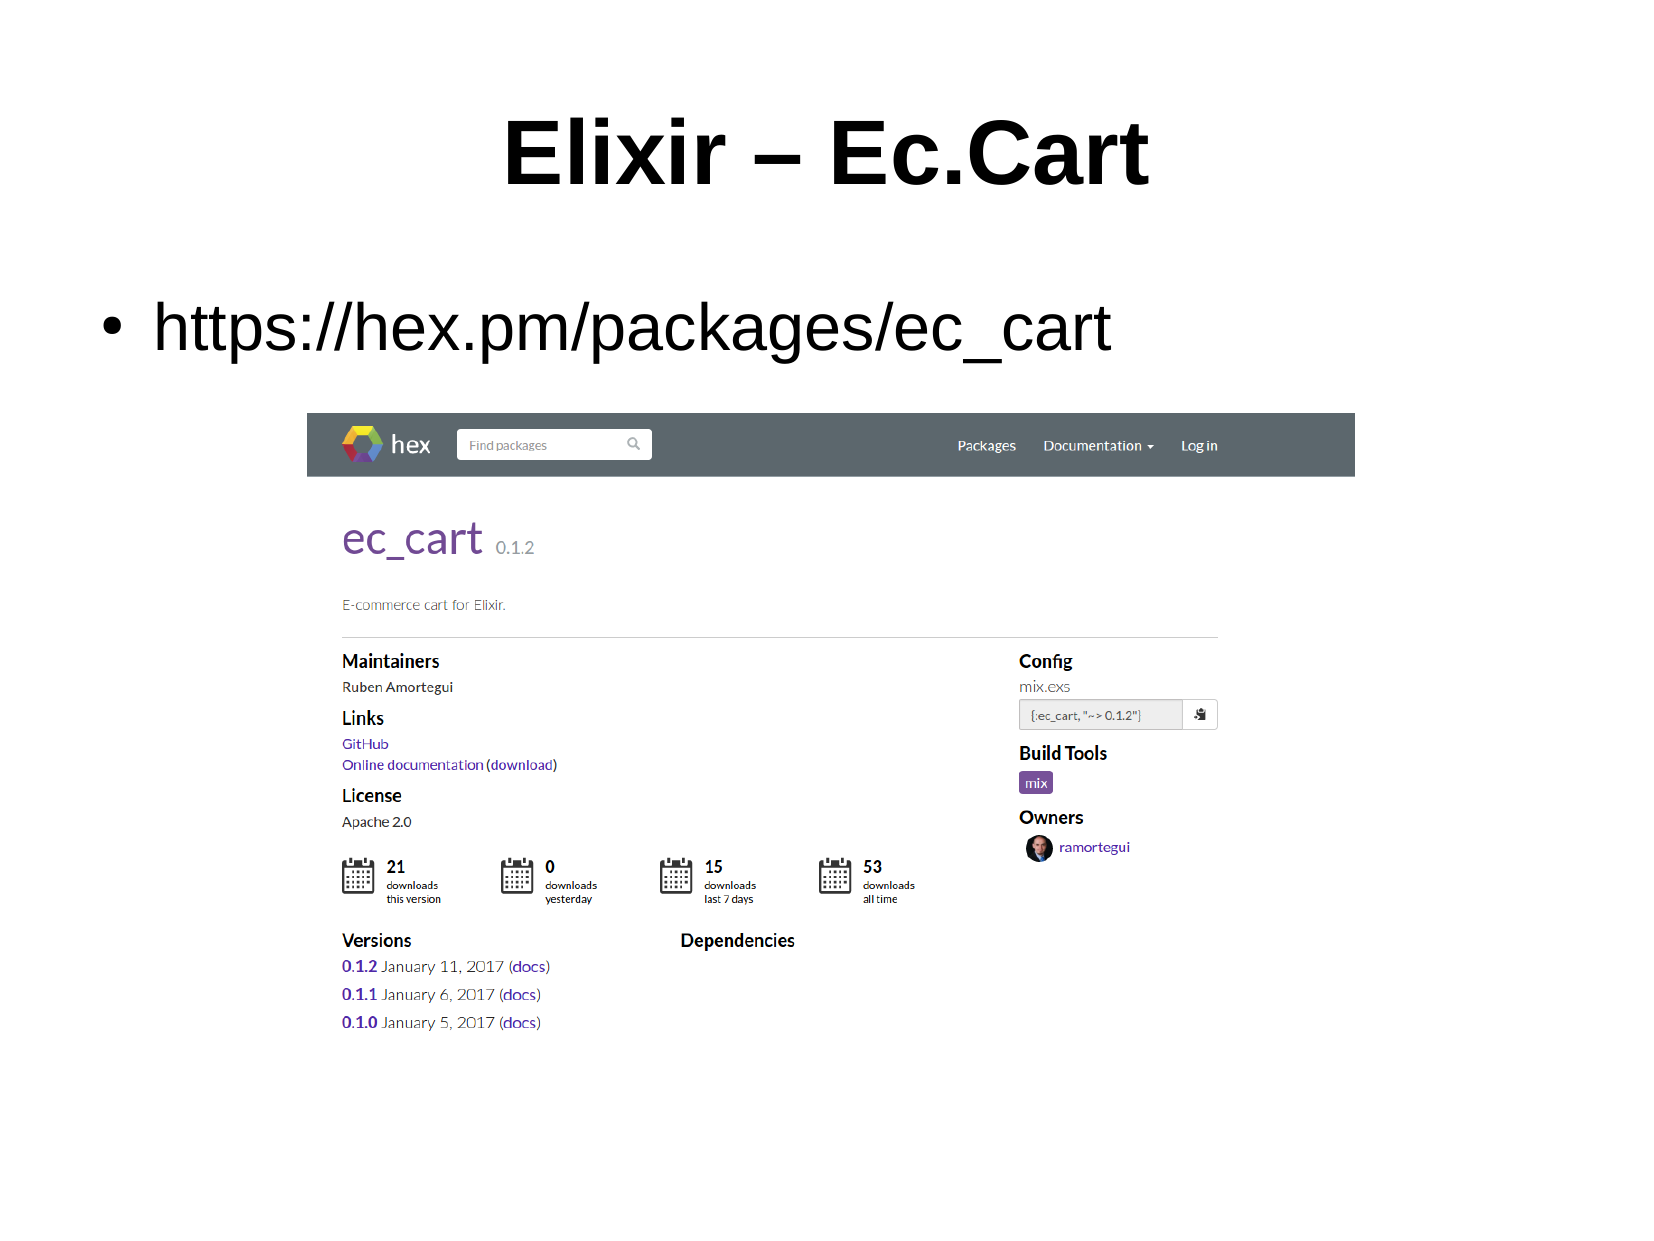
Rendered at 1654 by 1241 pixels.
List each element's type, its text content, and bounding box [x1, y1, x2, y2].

title Elixir – Ec.Cart [82, 49, 1571, 257]
picture [307, 413, 1355, 1075]
list https://hex.pm/packages/ec_cart [82, 290, 1571, 1010]
